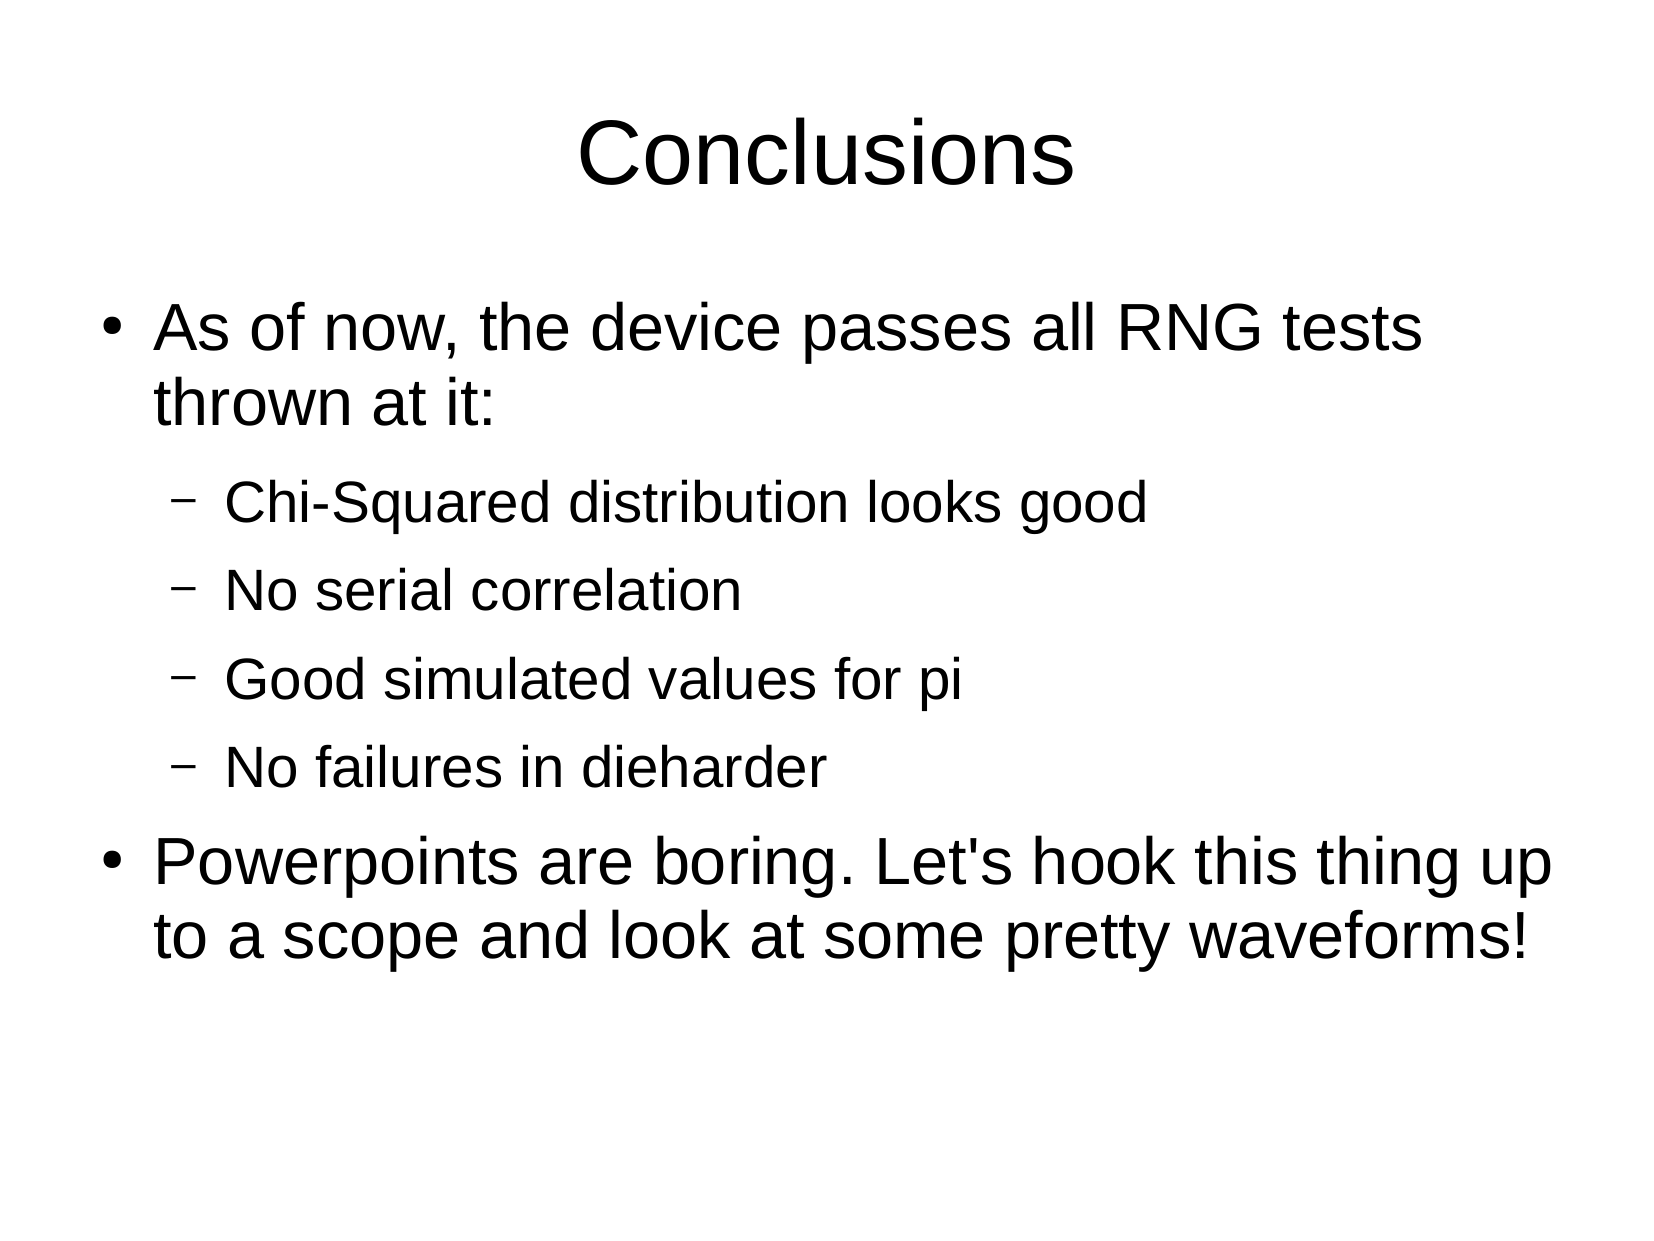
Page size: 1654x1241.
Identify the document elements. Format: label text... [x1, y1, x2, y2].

list As of now, the device passes all RNG tests thrown at it: Chi-Squared distribution looks good No serial correlation Good simulated values for pi No failures in dieharder Powerpoints are boring. Let's hook this thing up to a scope and look at some pretty waveforms! [82, 290, 1571, 1010]
title Conclusions [82, 49, 1571, 257]
